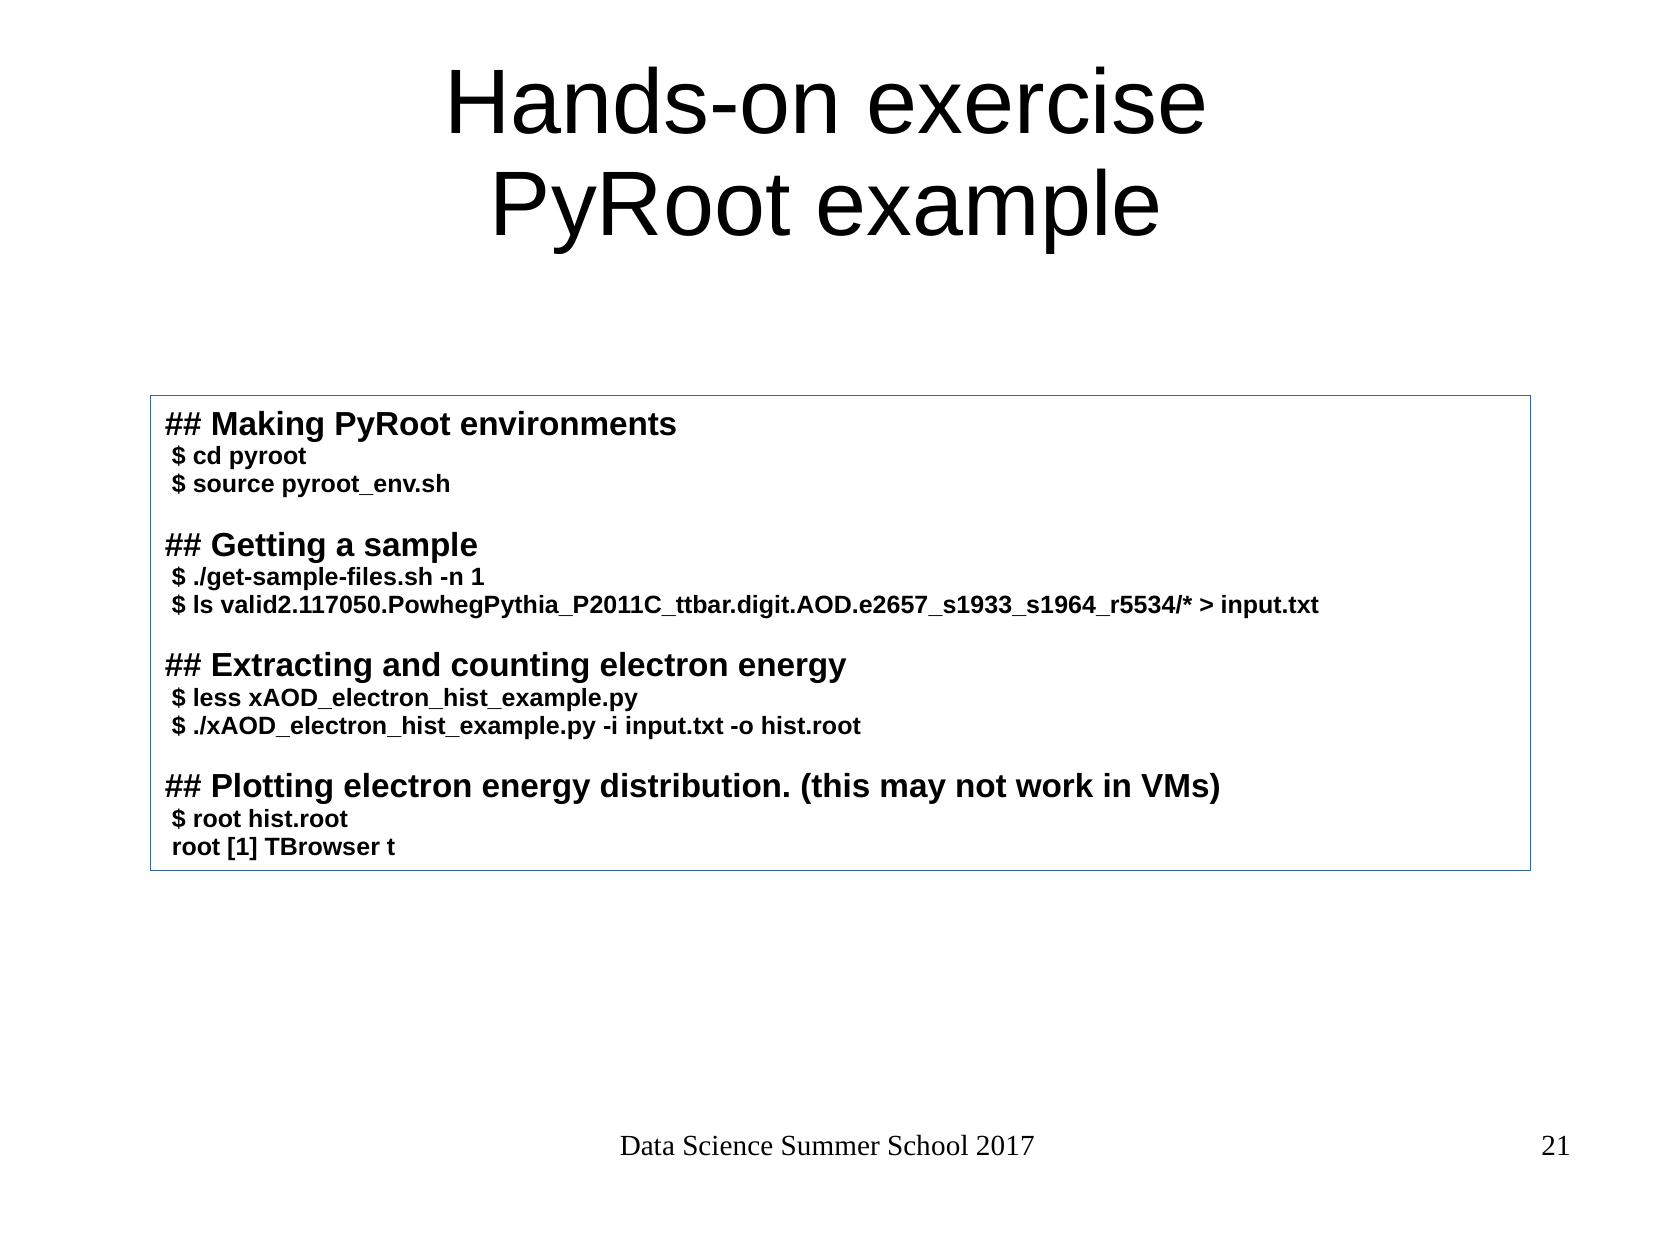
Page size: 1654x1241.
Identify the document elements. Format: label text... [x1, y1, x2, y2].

text_box ## Making PyRoot environments $ cd pyroot $ source pyroot_env.sh ## Getting a sample $ ./get-sample-files.sh -n 1 $ ls valid2.117050.PowhegPythia_P2011C_ttbar.digit.AOD.e2657_s1933_s1964_r5534/* > input.txt ## Extracting and counting electron energy $ less xAOD_electron_hist_example.py $ ./xAOD_electron_hist_example.py -i input.txt -o hist.root ## Plotting electron energy distribution. (this may not work in VMs) $ root hist.root root [1] TBrowser t [150, 395, 1531, 871]
title Hands-on exercise PyRoot example [82, 49, 1571, 257]
